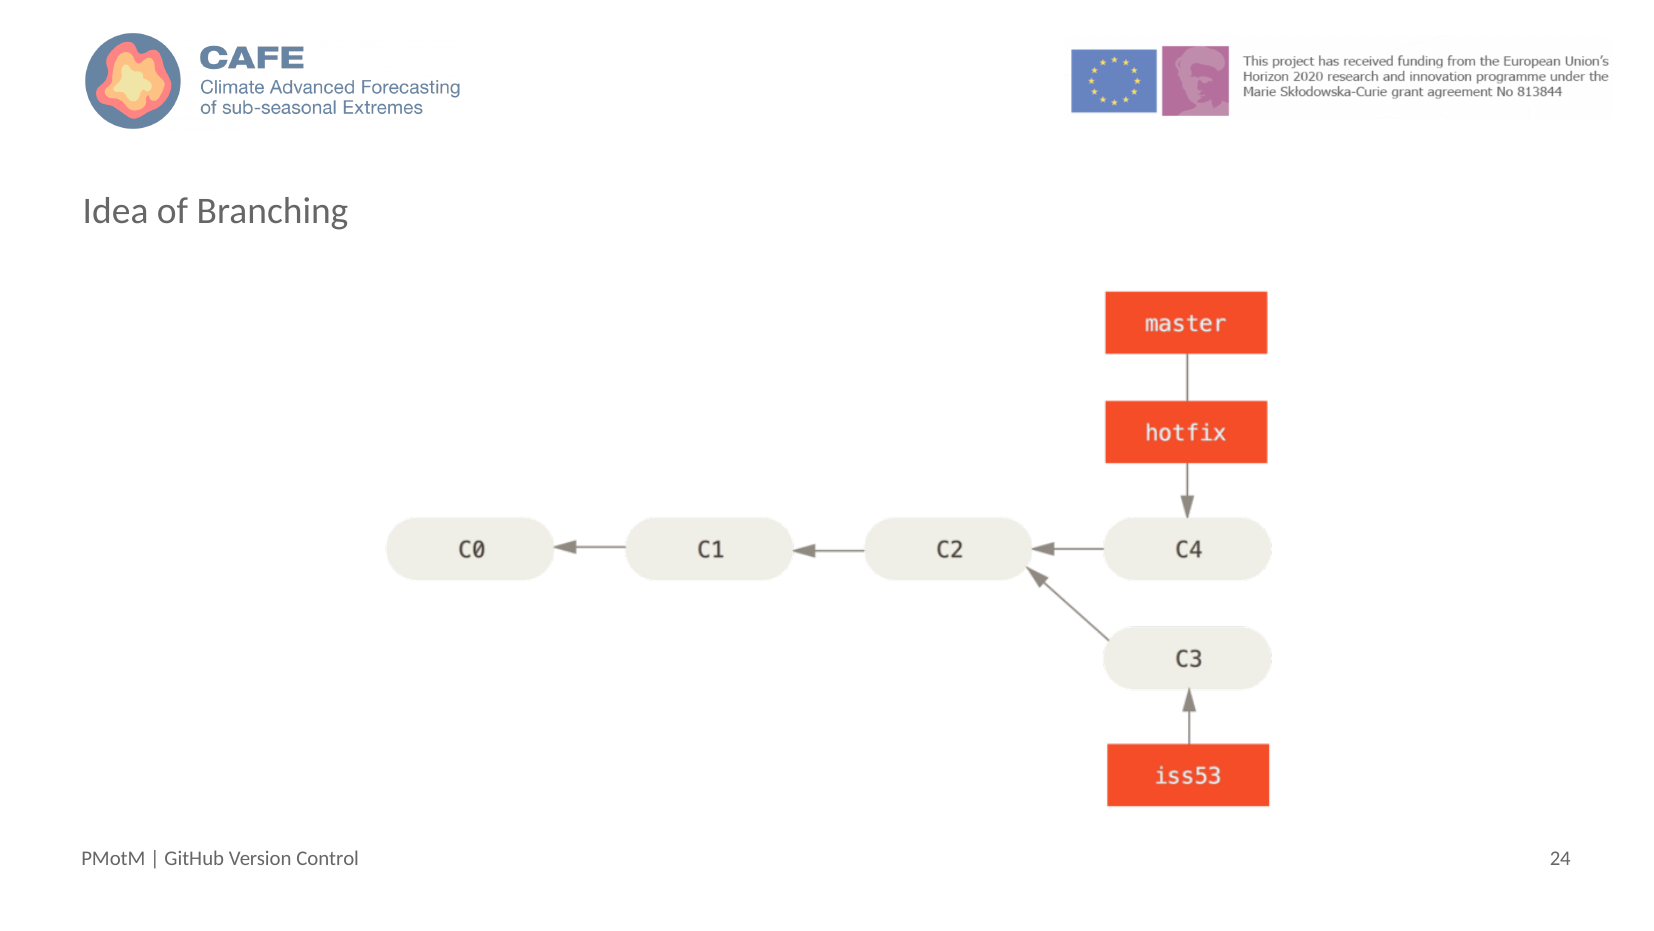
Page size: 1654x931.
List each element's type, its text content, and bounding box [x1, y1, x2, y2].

picture [364, 271, 1290, 827]
title Idea of Branching [82, 183, 1571, 246]
